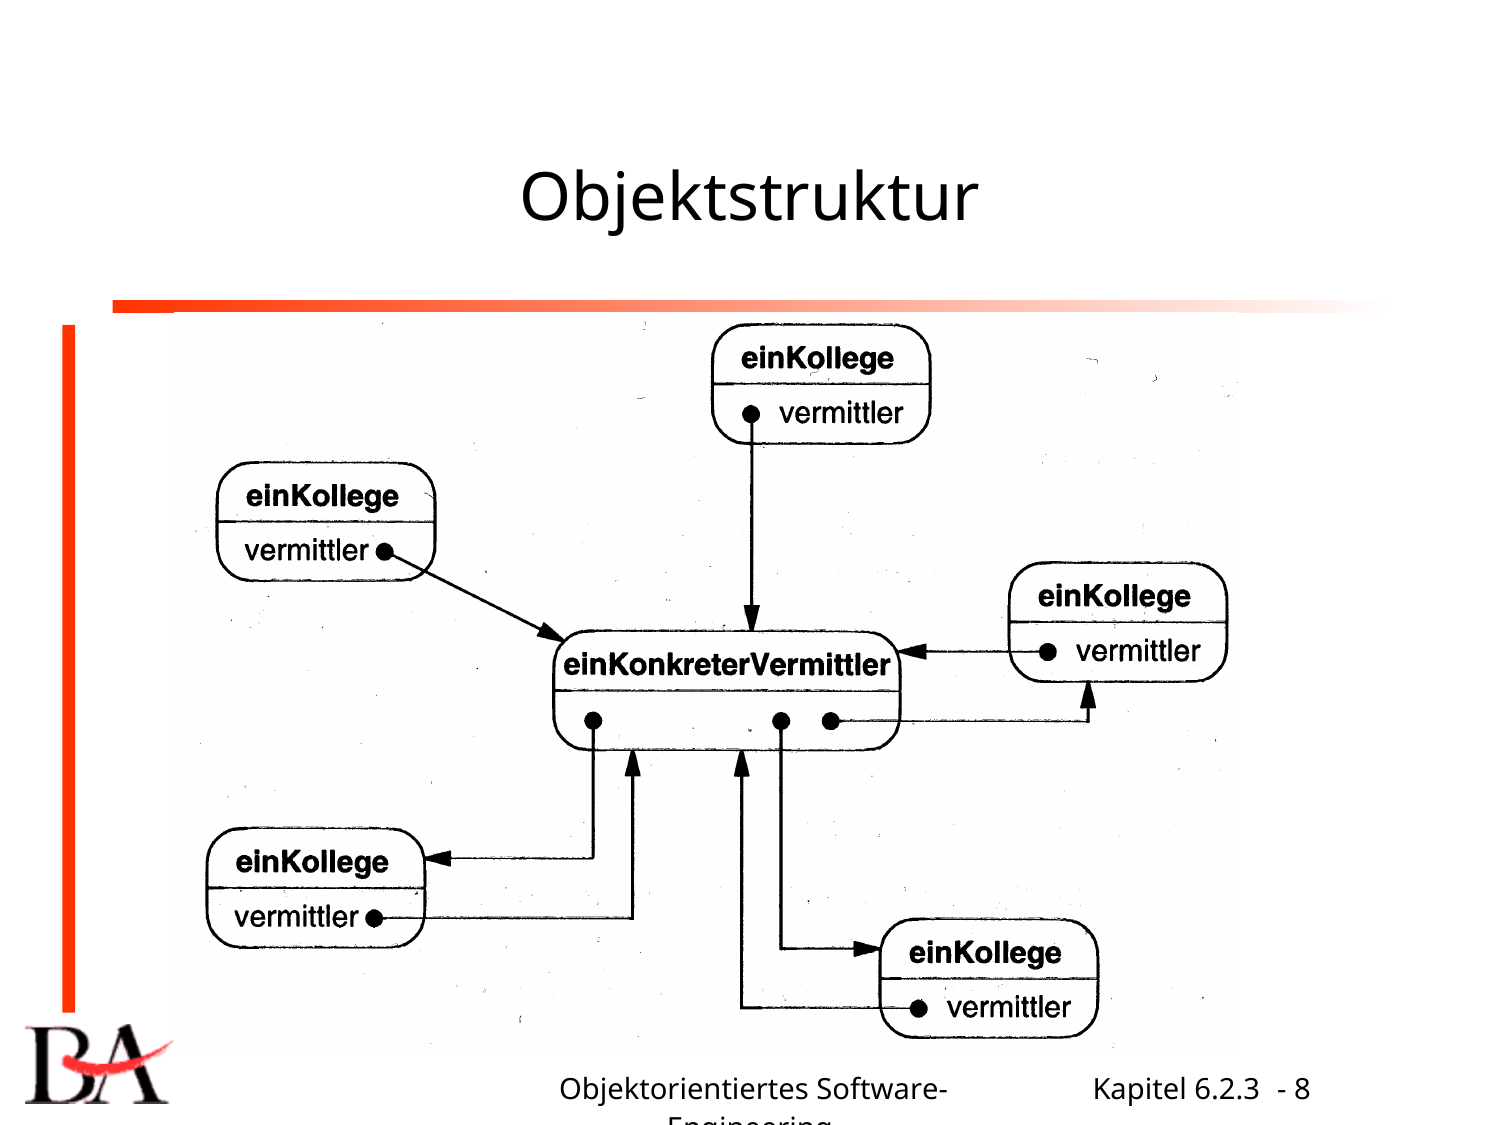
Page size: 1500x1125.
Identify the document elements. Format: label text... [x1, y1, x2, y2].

title Objektstruktur [112, 99, 1388, 288]
picture [24, 1024, 175, 1104]
chart [174, 312, 1238, 1050]
